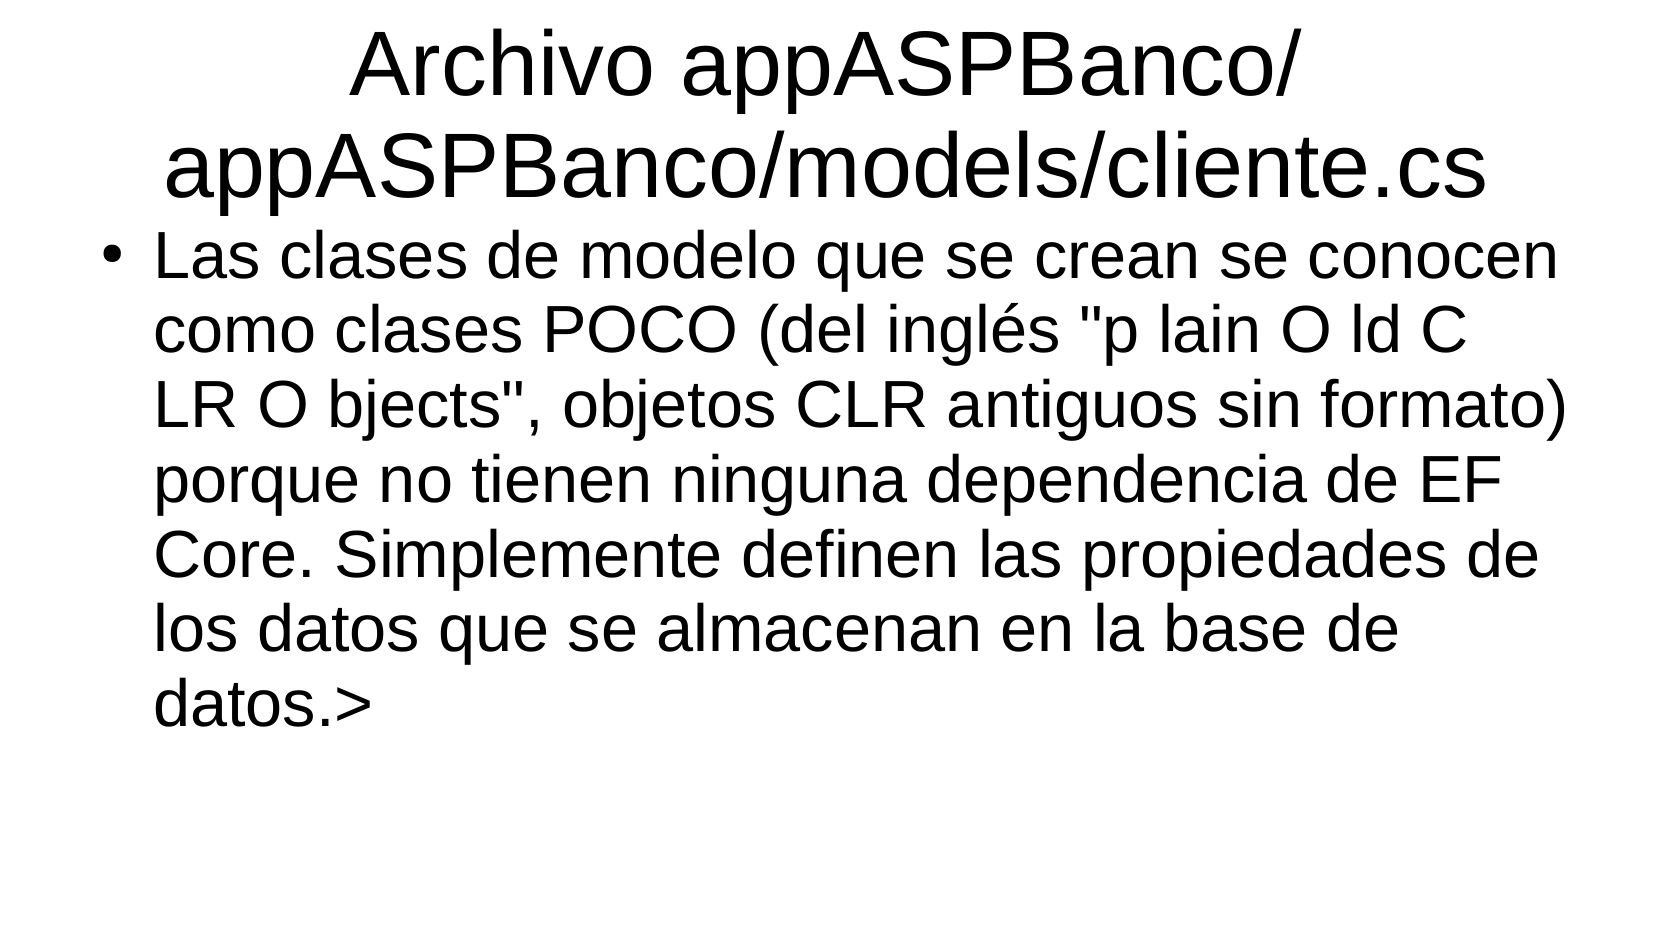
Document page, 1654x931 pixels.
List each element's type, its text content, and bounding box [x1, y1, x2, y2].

list Las clases de modelo que se crean se conocen como clases POCO (del inglés "p lain O ld C LR O bjects", objetos CLR antiguos sin formato) porque no tienen ninguna dependencia de EF Core. Simplemente definen las propiedades de los datos que se almacenan en la base de datos.> [82, 217, 1571, 758]
title Archivo appASPBanco/ appASPBanco/models/cliente.cs [82, 12, 1571, 217]
